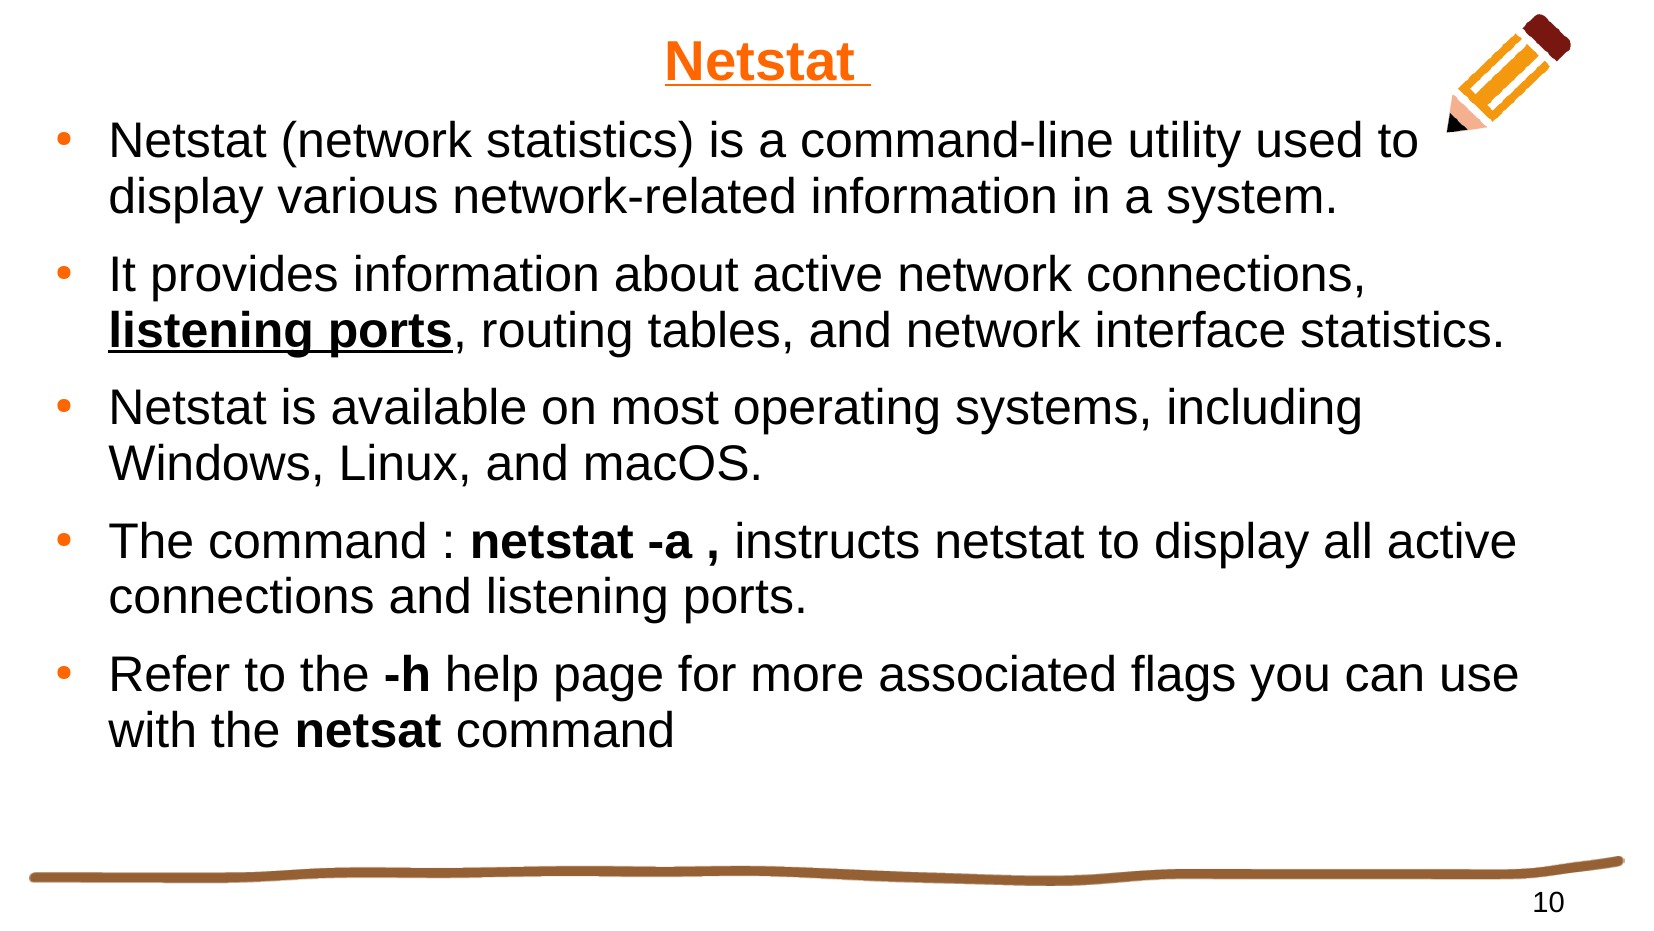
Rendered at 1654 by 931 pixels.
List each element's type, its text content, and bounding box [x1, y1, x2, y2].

list Netstat (network statistics) is a command-line utility used to display various network-related information in a system. It provides information about active network connections, listening ports, routing tables, and network interface statistics. Netstat is available on most operating systems, including Windows, Linux, and macOS. The command : netstat -a , instructs netstat to display all active connections and listening ports. Refer to the -h help page for more associated flags you can use with the netsat command [37, 112, 1576, 857]
picture [29, 856, 1625, 886]
picture [1447, 14, 1571, 112]
title Netstat [88, 9, 1447, 112]
